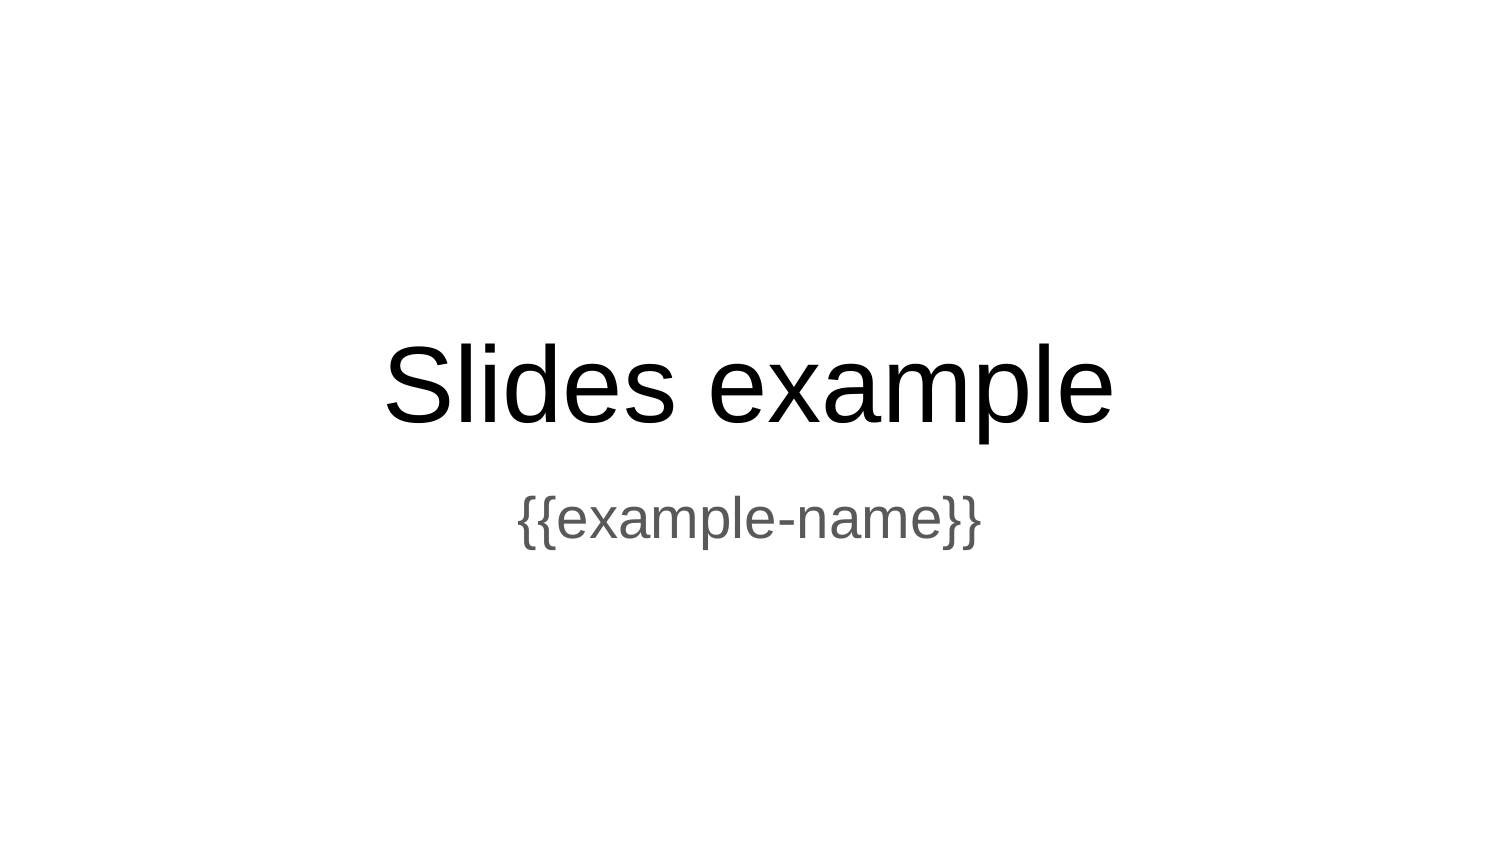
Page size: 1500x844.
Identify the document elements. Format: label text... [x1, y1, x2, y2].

subtitle {{example-name}} [51, 464, 1449, 595]
title Slides example [51, 122, 1449, 459]
